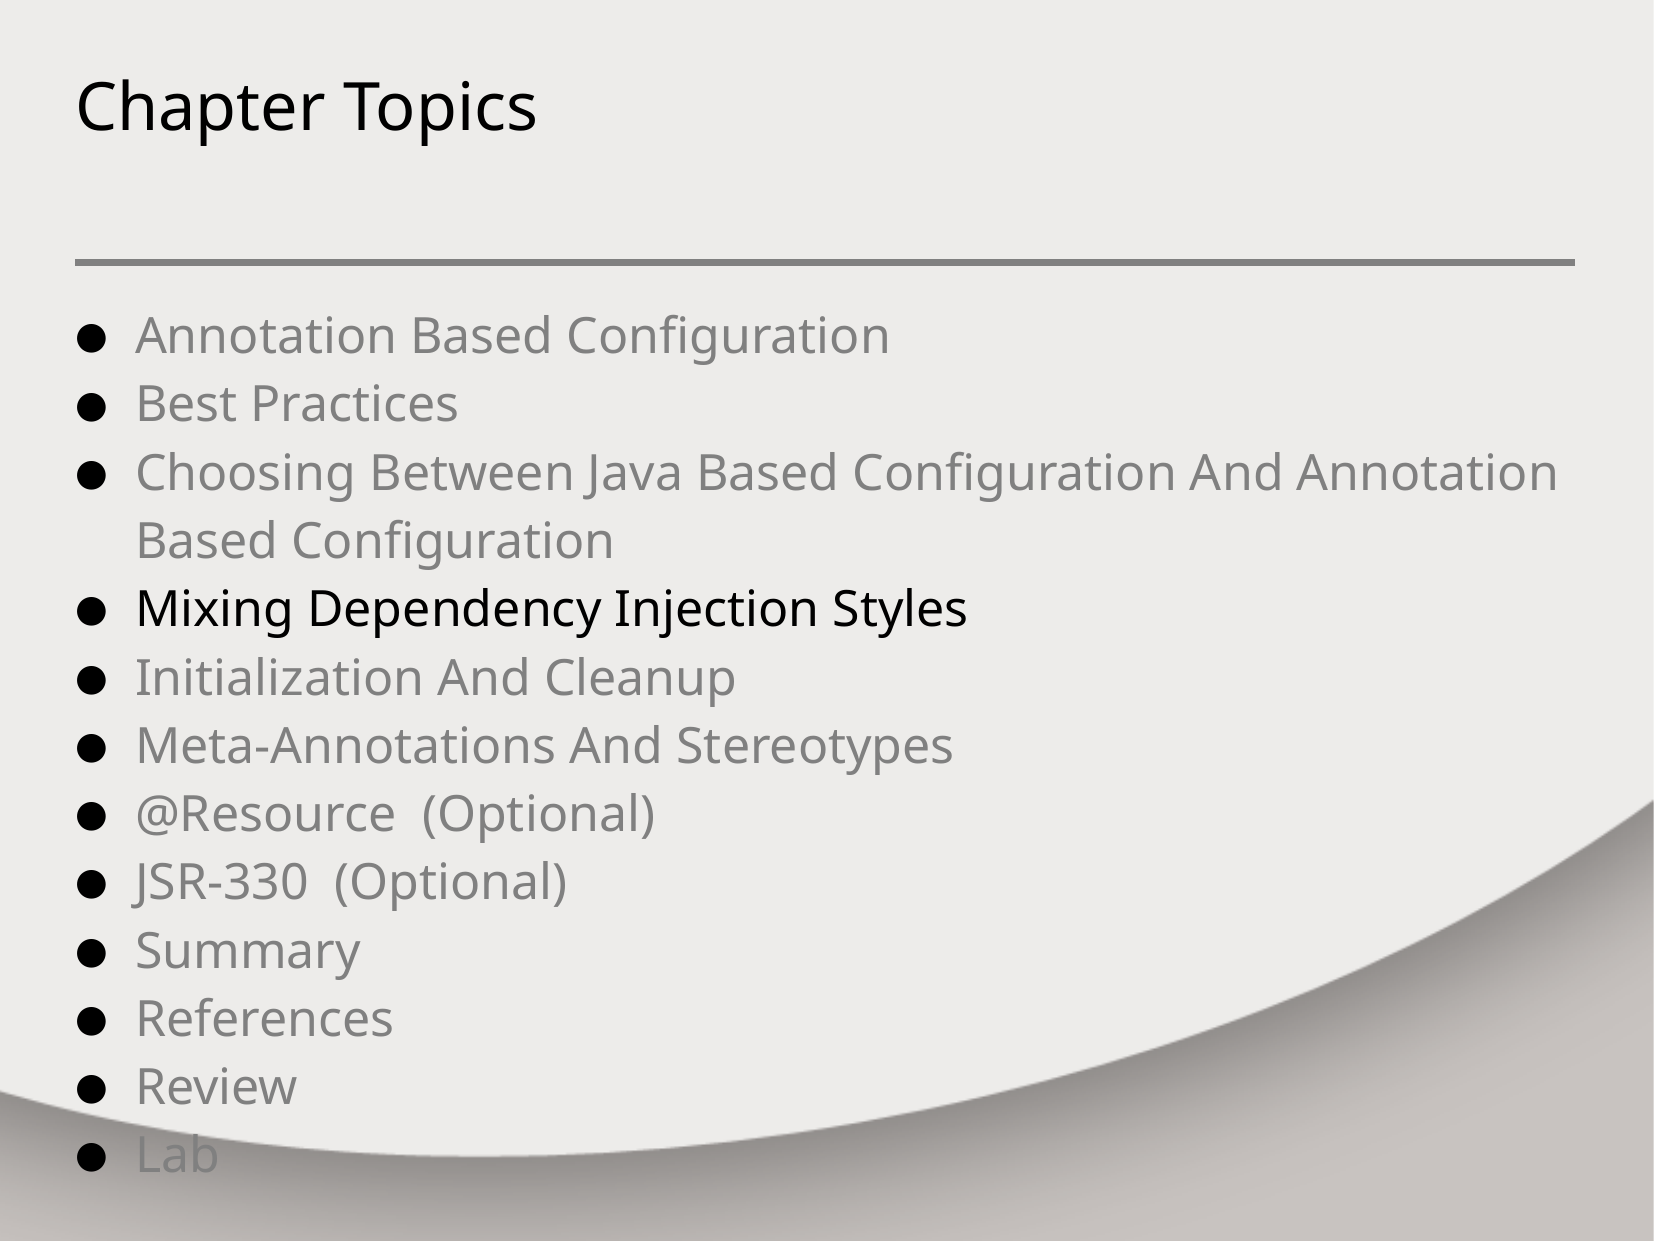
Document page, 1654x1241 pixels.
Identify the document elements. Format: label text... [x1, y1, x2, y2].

picture [0, 0, 1654, 1241]
list Annotation Based Configuration Best Practices Choosing Between Java Based Configuration And Annotation Based Configuration Mixing Dependency Injection Styles Initialization And Cleanup Meta-Annotations And Stereotypes @Resource (Optional) JSR-330 (Optional) Summary References Review Lab [75, 300, 1576, 1163]
title Chapter Topics [75, 75, 1576, 226]
